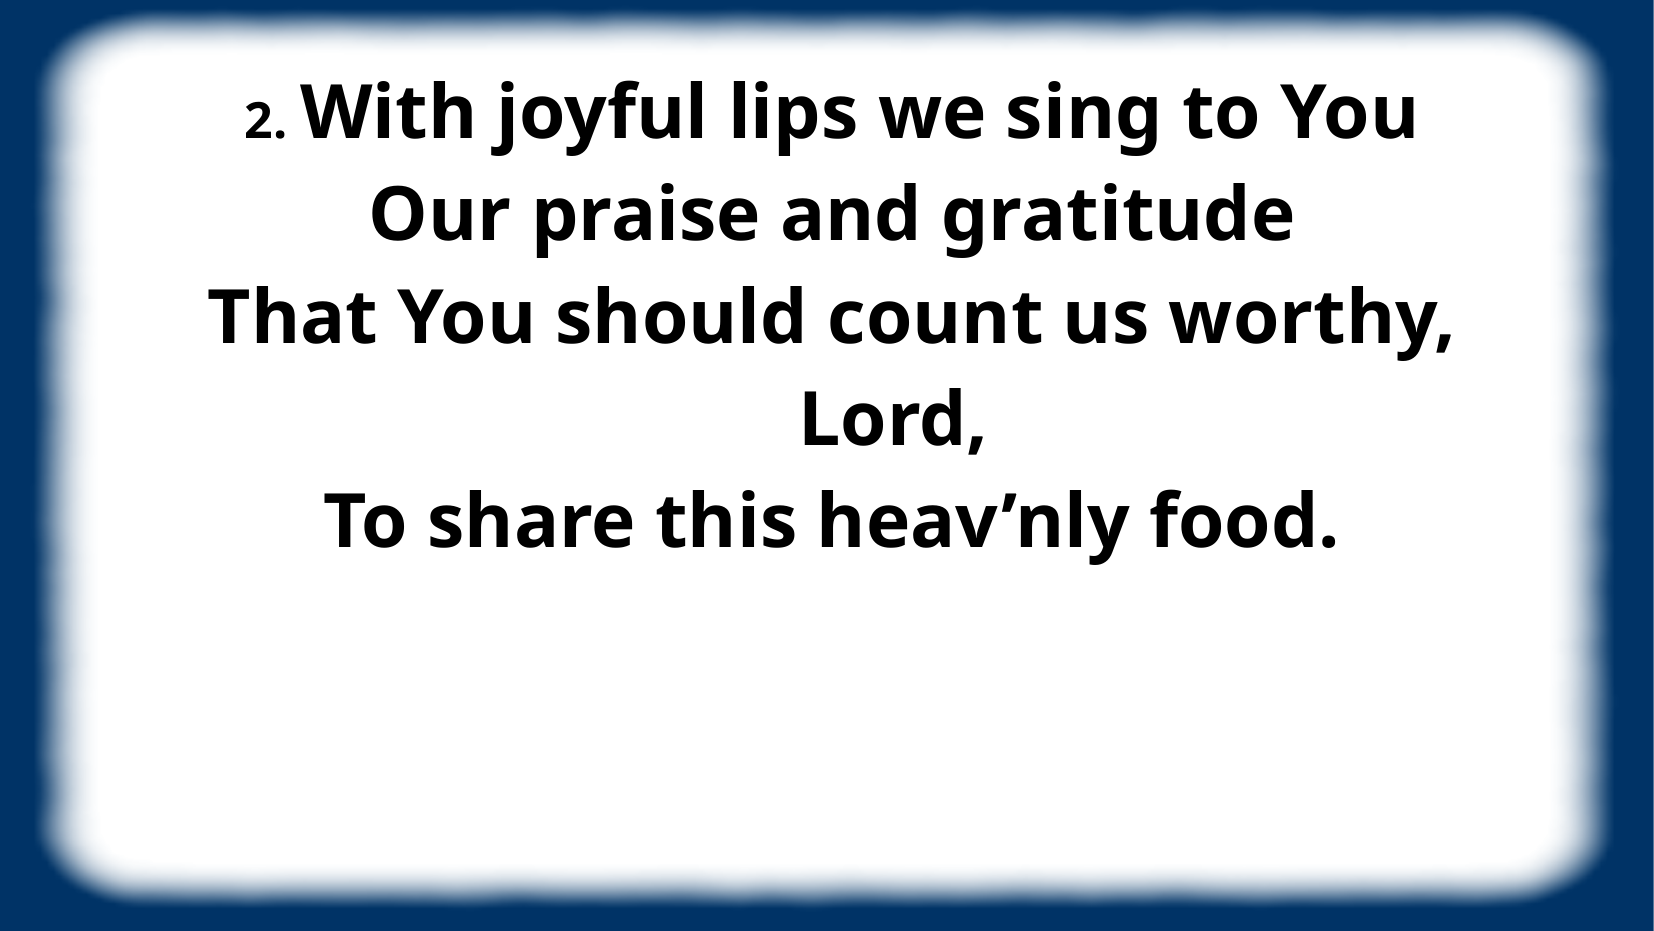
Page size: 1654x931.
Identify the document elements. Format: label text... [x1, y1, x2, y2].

picture [0, 0, 1654, 931]
text_box 2. With joyful lips we sing to You Our praise and gratitude That You should count us worthy, Lord, To share this heav’nly food. [120, 50, 1546, 466]
